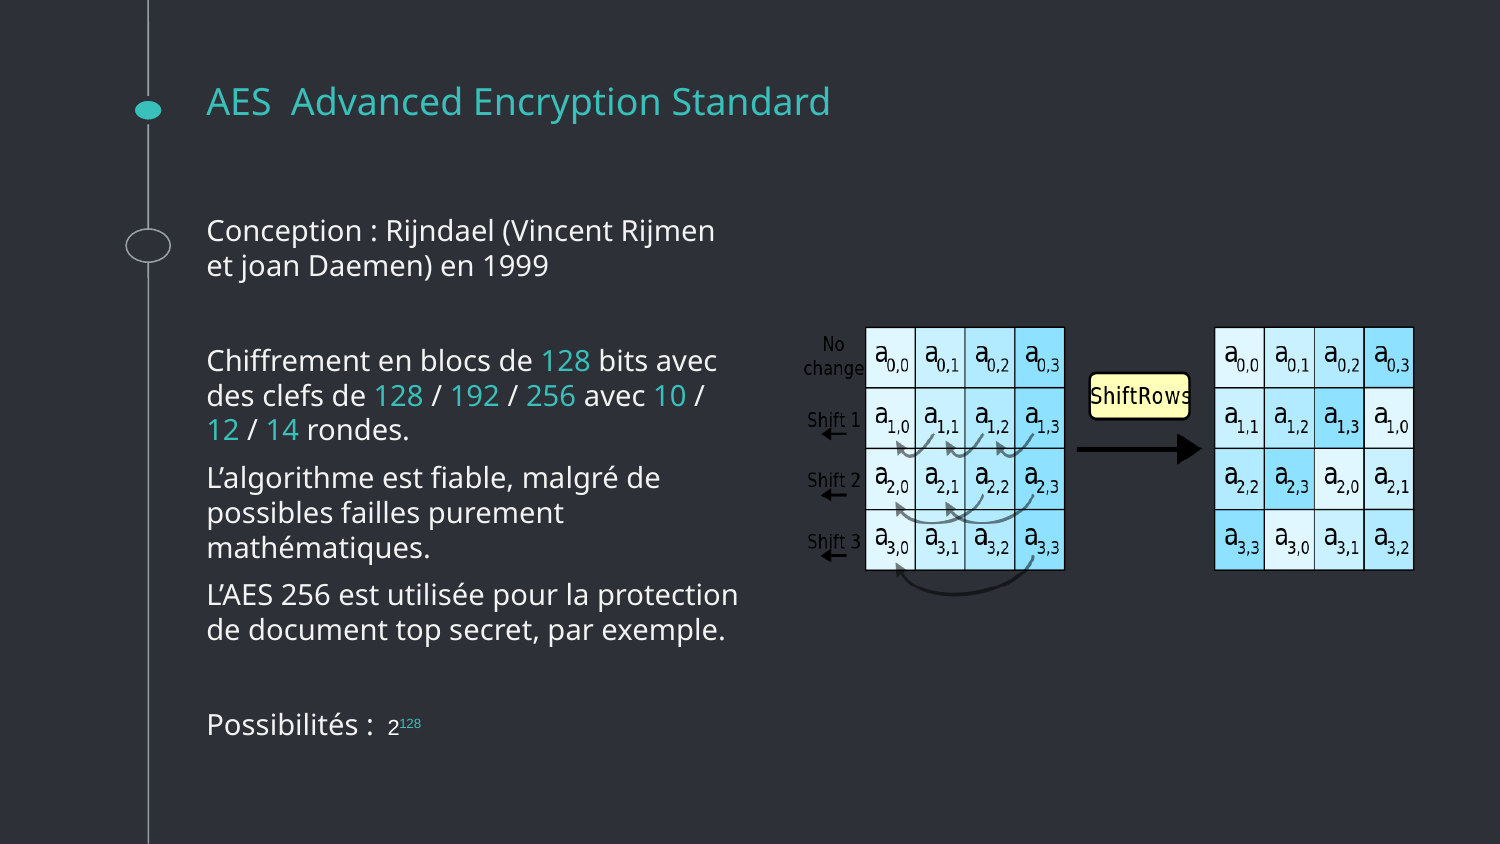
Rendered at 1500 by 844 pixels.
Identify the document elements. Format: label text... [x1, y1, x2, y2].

list Conception : Rijndael (Vincent Rijmen et joan Daemen) en 1999 Chiffrement en blocs de 128 bits avec des clefs de 128 / 192 / 256 avec 10 / 12 / 14 rondes. L’algorithme est fiable, malgré de possibles failles purement mathématiques. L’AES 256 est utilisée pour la protection de document top secret, par exemple. Possibilités : 2128 [191, 196, 755, 808]
picture [803, 321, 1419, 599]
title AES Advanced Encryption Standard [191, 81, 1317, 139]
